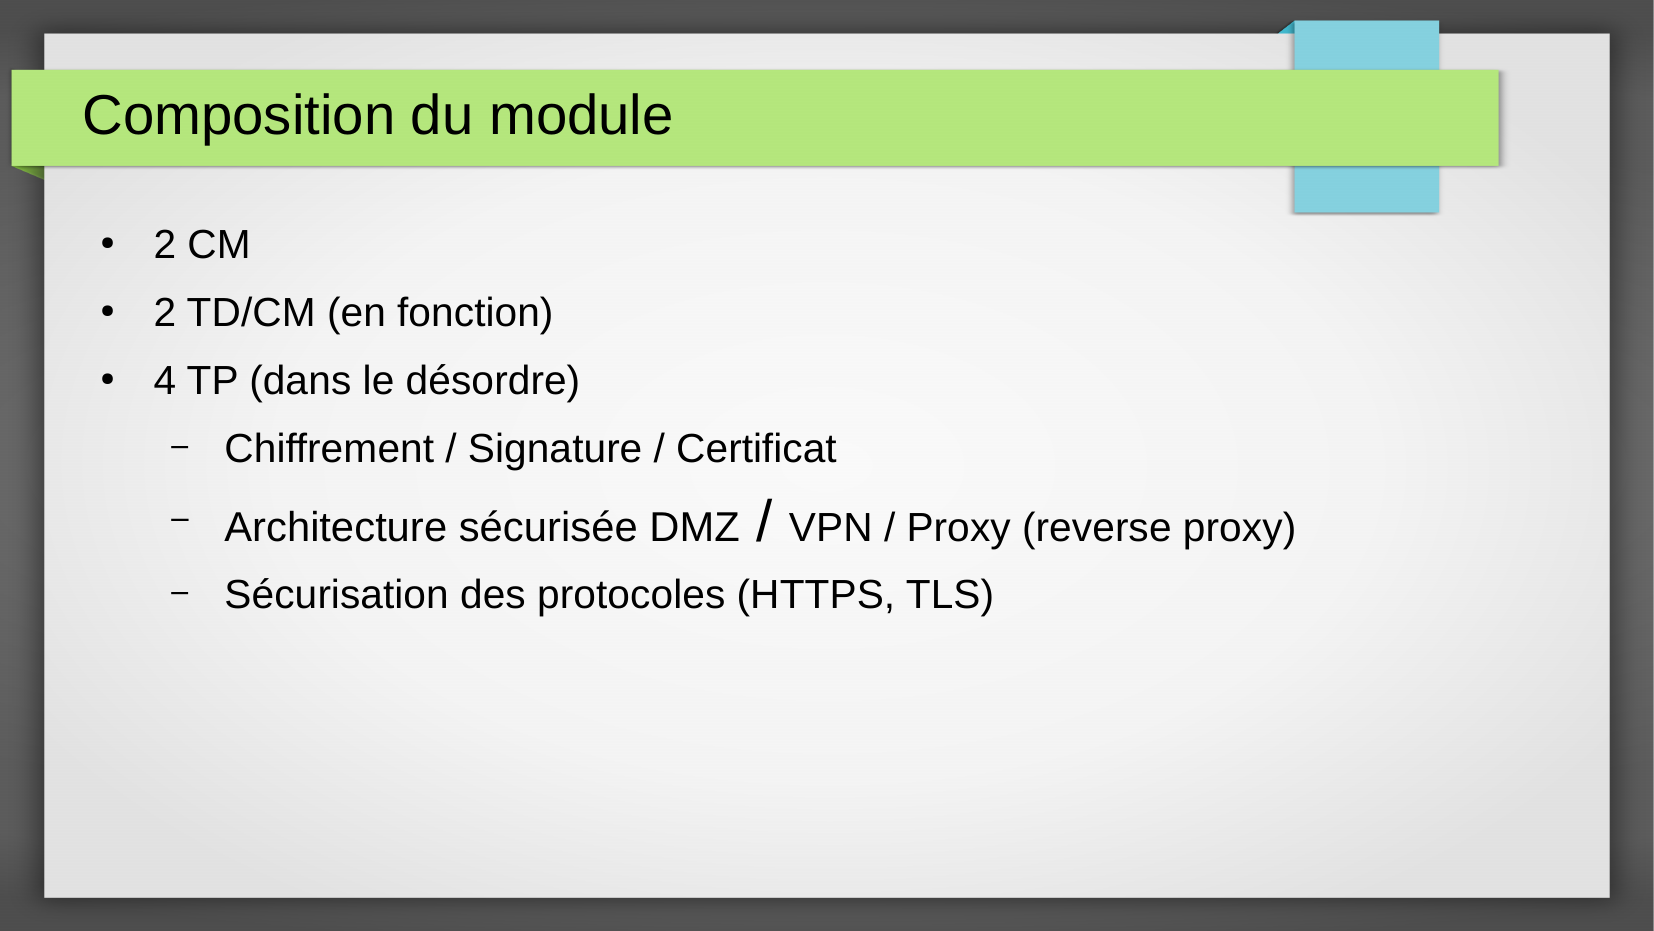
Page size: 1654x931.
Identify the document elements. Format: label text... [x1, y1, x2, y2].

title Composition du module [82, 70, 1264, 160]
picture [0, 0, 1654, 931]
list 2 CM 2 TD/CM (en fonction) 4 TP (dans le désordre) Chiffrement / Signature / Certificat Architecture sécurisée DMZ / VPN / Proxy (reverse proxy) Sécurisation des protocoles (HTTPS, TLS) [82, 221, 1571, 761]
